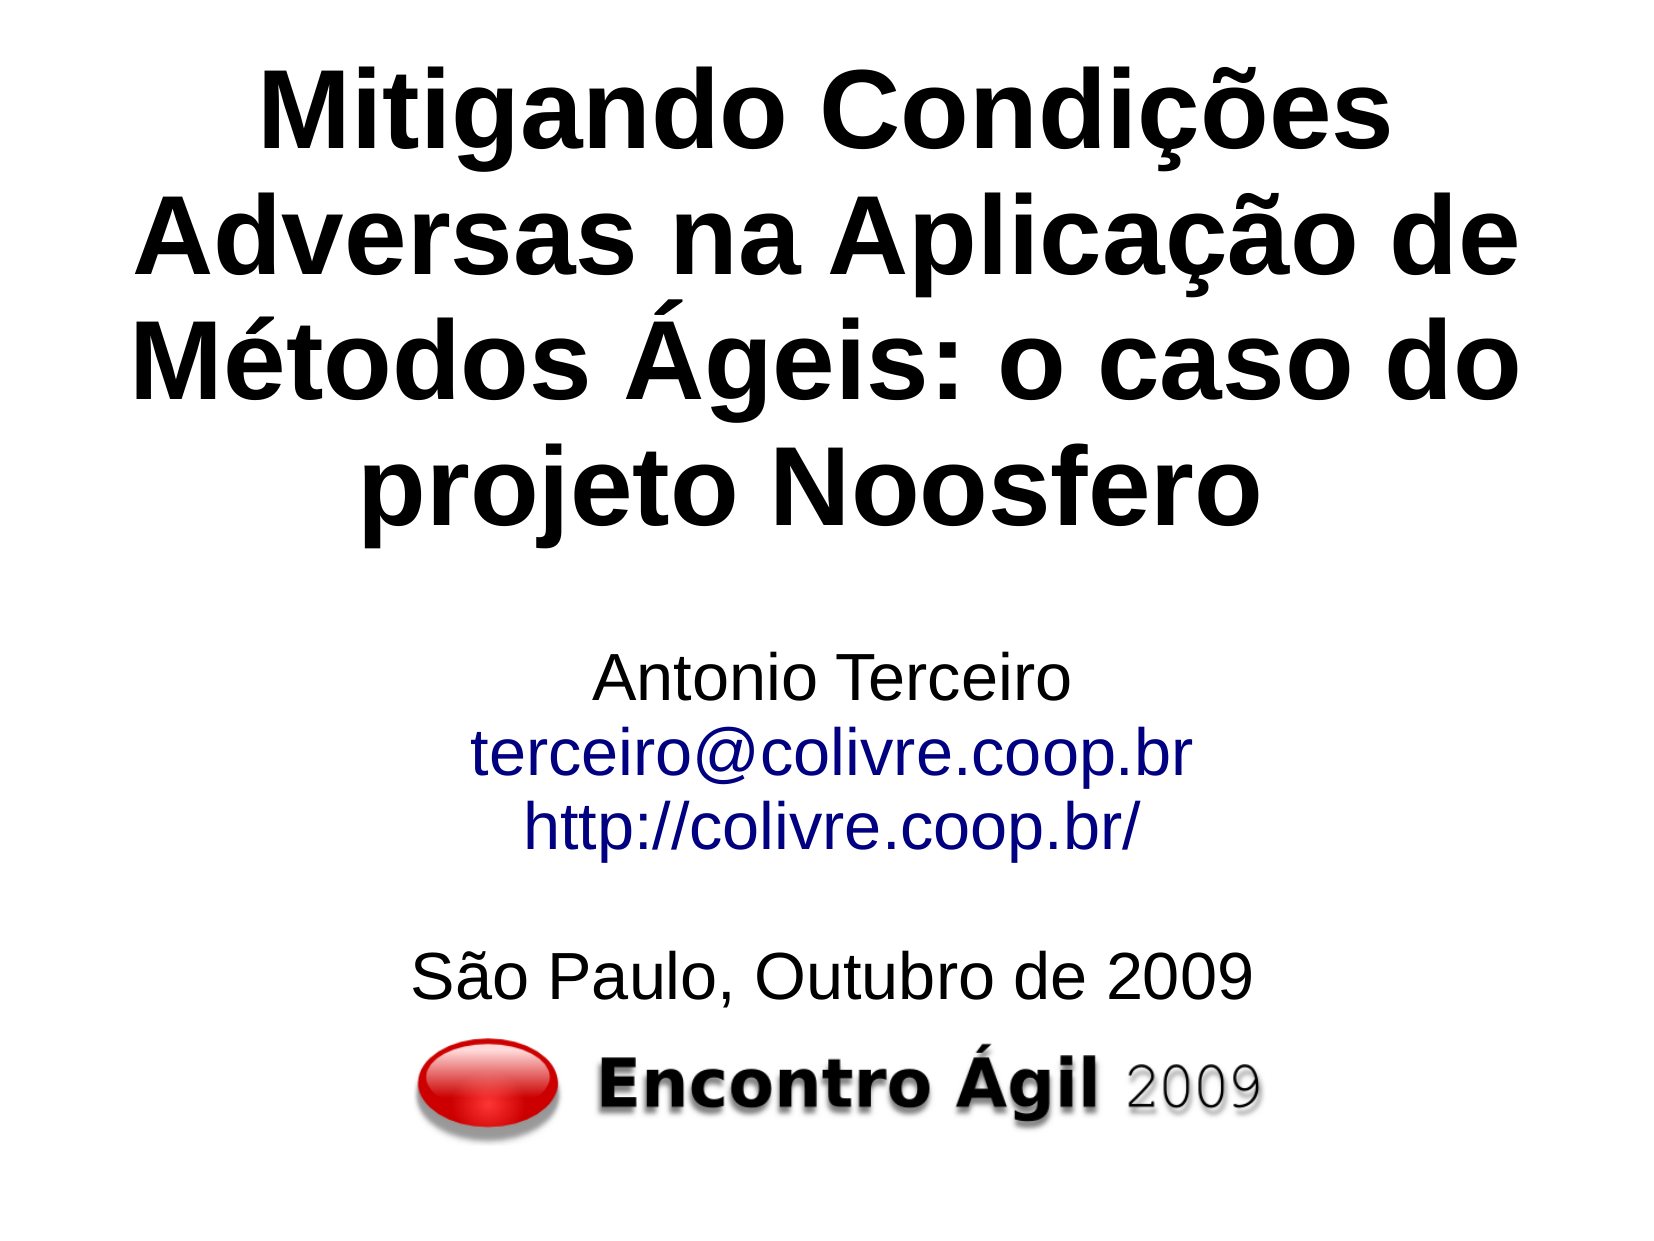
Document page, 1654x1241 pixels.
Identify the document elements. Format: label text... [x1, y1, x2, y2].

text_box Antonio Terceiro terceiro@colivre.coop.br http://colivre.coop.br/ São Paulo, Outubro de 2009 [88, 639, 1577, 1014]
title Mitigando Condições Adversas na Aplicação de Métodos Ágeis: o caso do projeto Noosfero [82, 0, 1571, 621]
picture [413, 1037, 1266, 1146]
